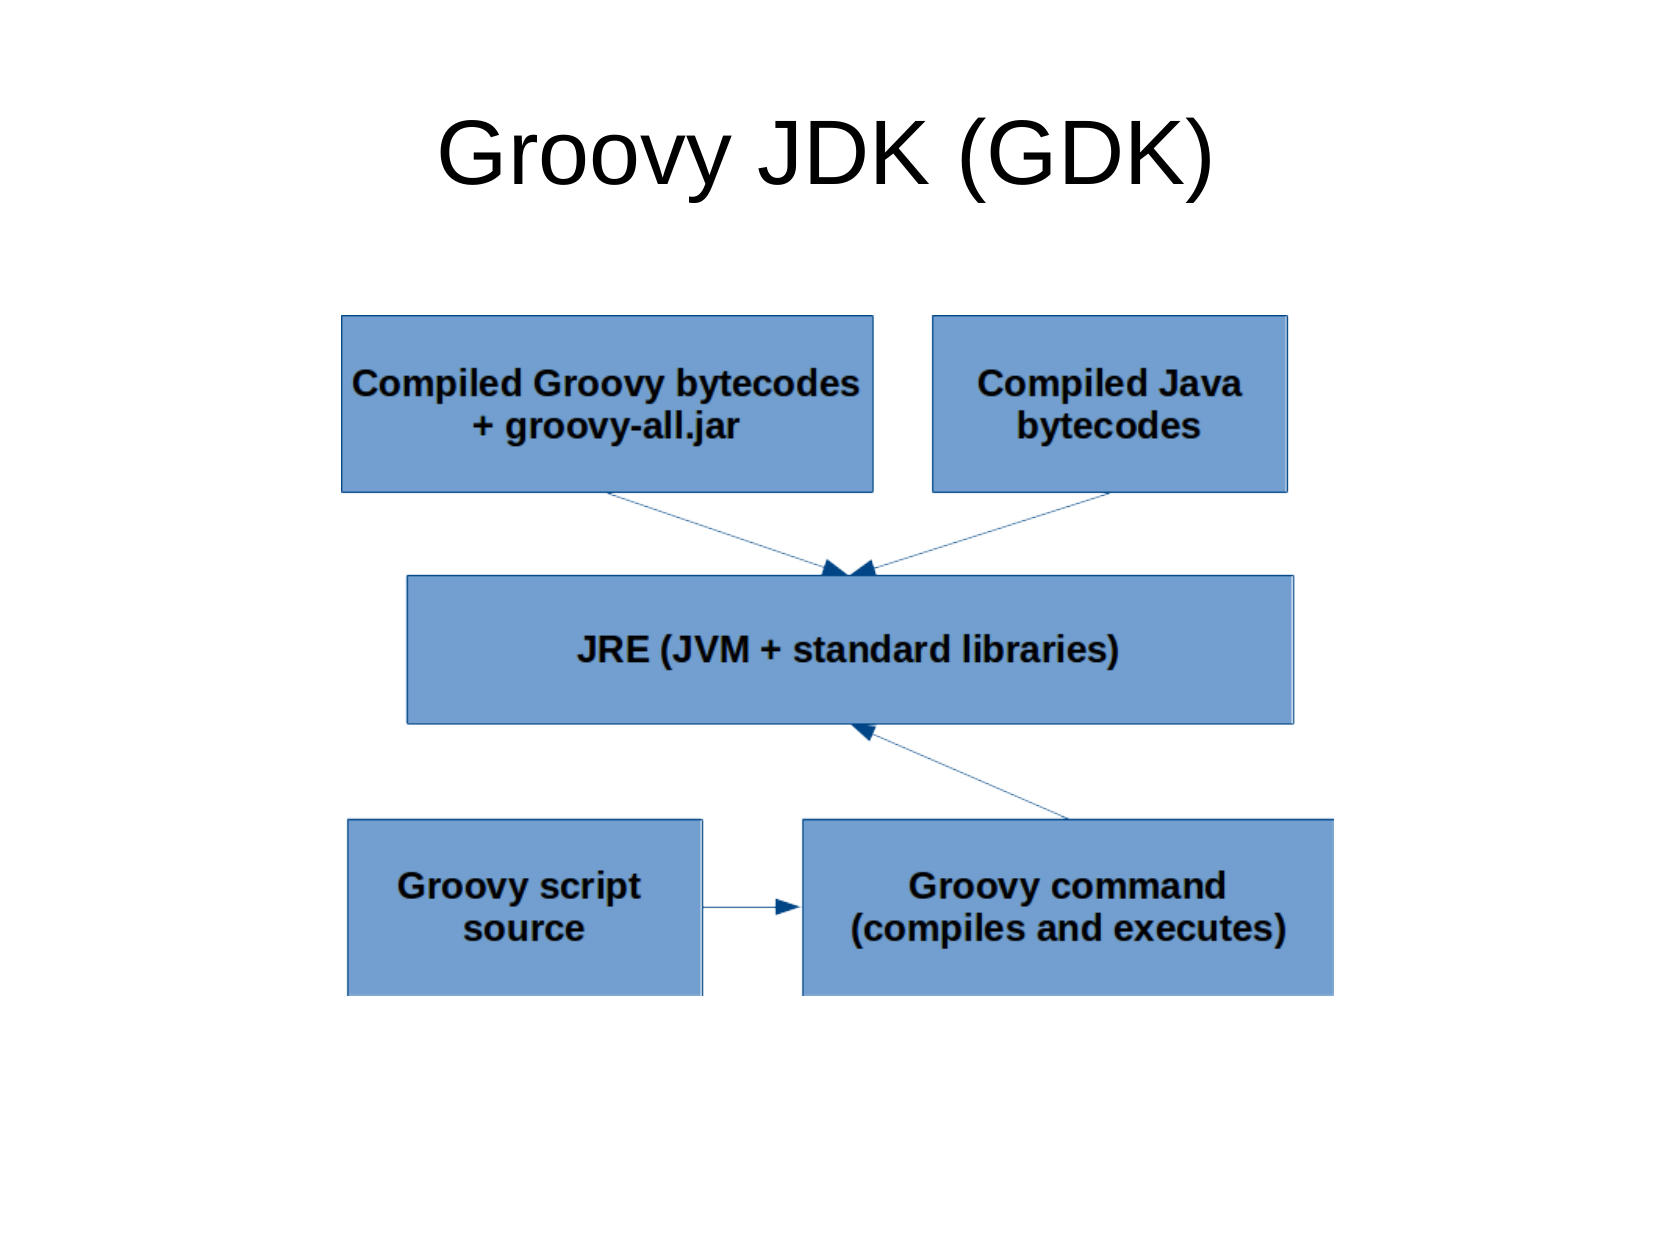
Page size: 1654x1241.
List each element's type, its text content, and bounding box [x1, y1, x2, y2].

title Groovy JDK (GDK) [82, 49, 1571, 257]
picture [341, 315, 1334, 996]
